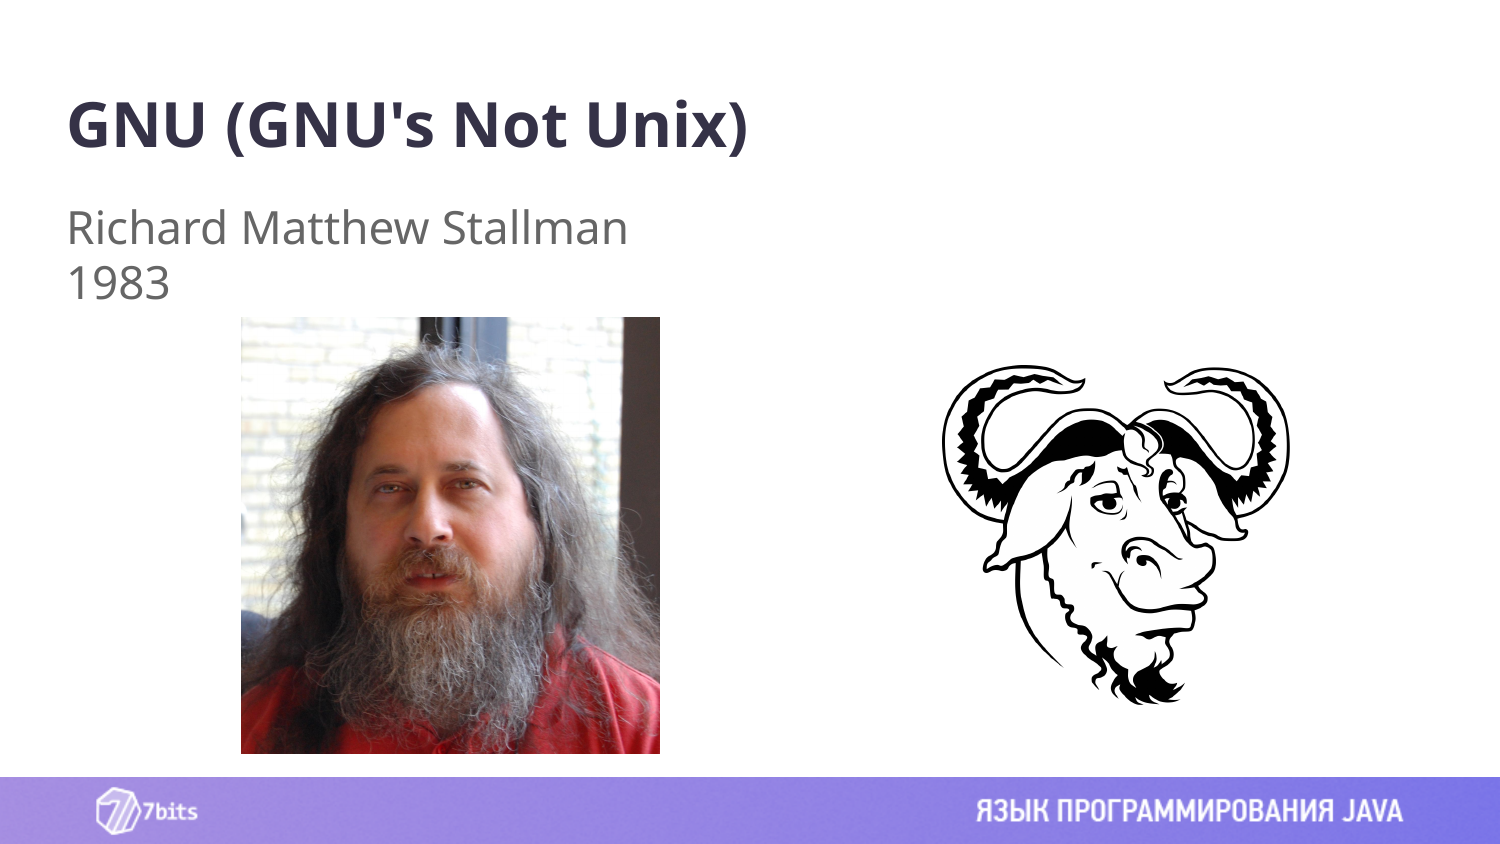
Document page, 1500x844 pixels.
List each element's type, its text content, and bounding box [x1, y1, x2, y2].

picture [942, 365, 1290, 706]
picture [0, 777, 1500, 844]
picture [241, 317, 660, 754]
list Richard Matthew Stallman 1983 [51, 184, 1449, 745]
title GNU (GNU's Not Unix) [51, 69, 1449, 164]
